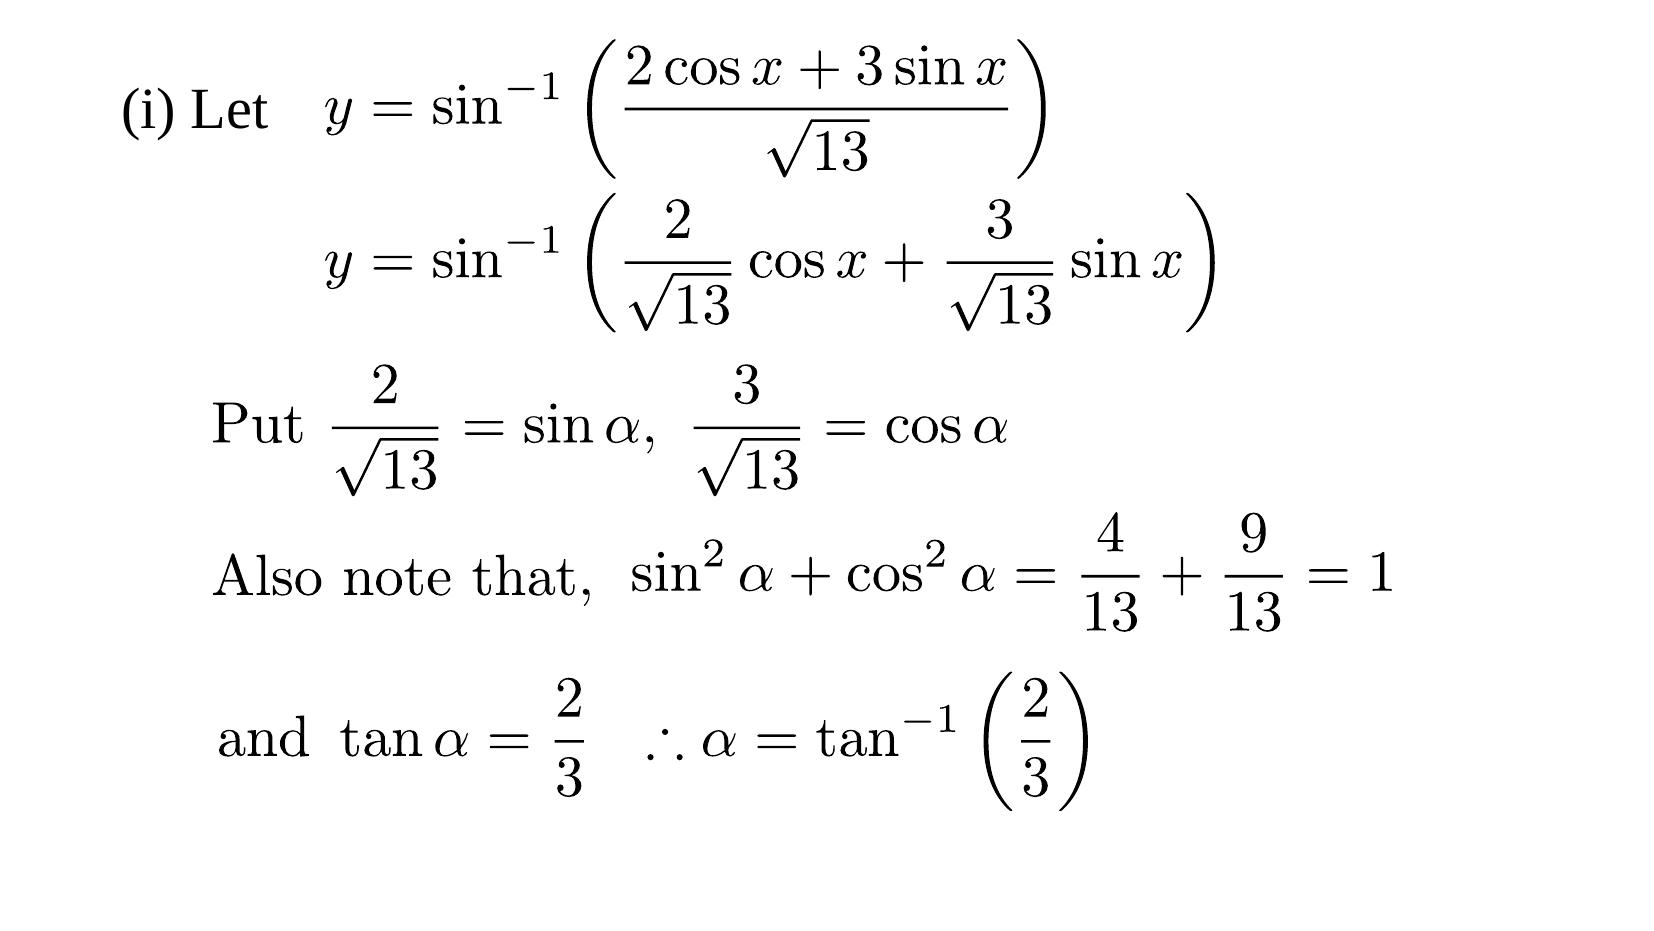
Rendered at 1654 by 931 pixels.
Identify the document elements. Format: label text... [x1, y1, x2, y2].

text_box [632, 511, 1392, 632]
text_box [325, 192, 1215, 333]
text_box [213, 553, 590, 607]
text_box [218, 671, 1088, 812]
title (i) Let [47, 37, 1595, 926]
text_box [325, 39, 1046, 179]
text_box [213, 364, 1008, 497]
